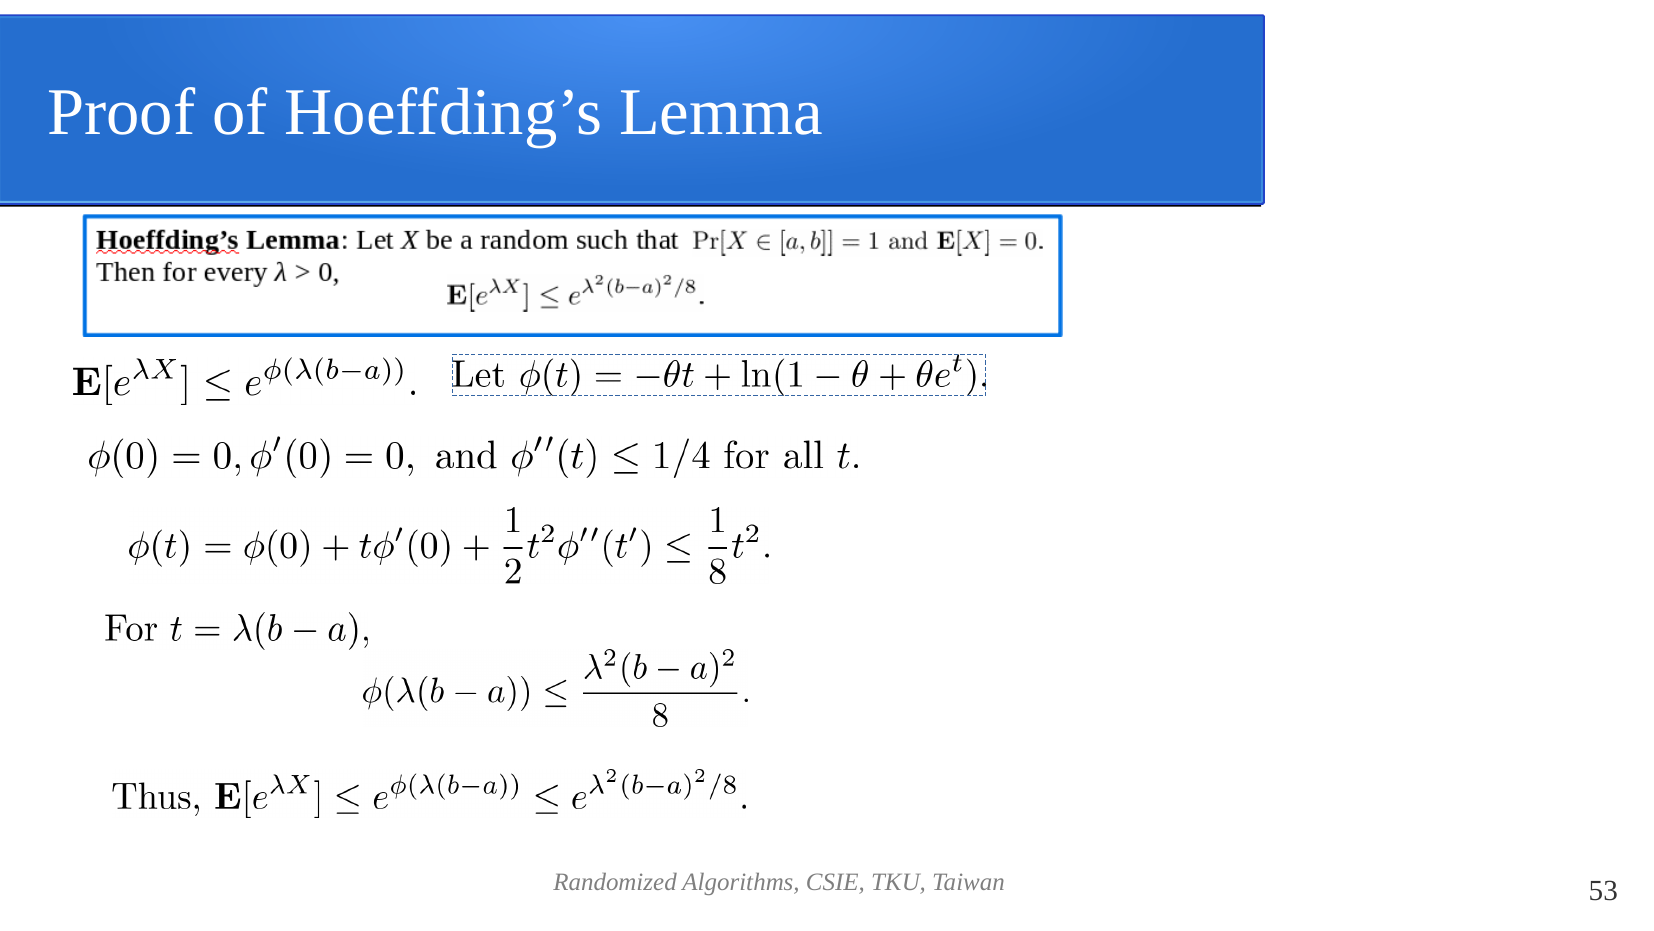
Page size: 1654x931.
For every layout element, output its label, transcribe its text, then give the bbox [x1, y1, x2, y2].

picture [73, 357, 415, 406]
picture [112, 769, 746, 818]
title Proof of Hoeffding’s Lemma [47, 35, 1199, 189]
picture [82, 212, 1063, 337]
picture [105, 612, 748, 727]
picture [452, 354, 986, 396]
picture [89, 436, 858, 478]
picture [129, 507, 769, 584]
